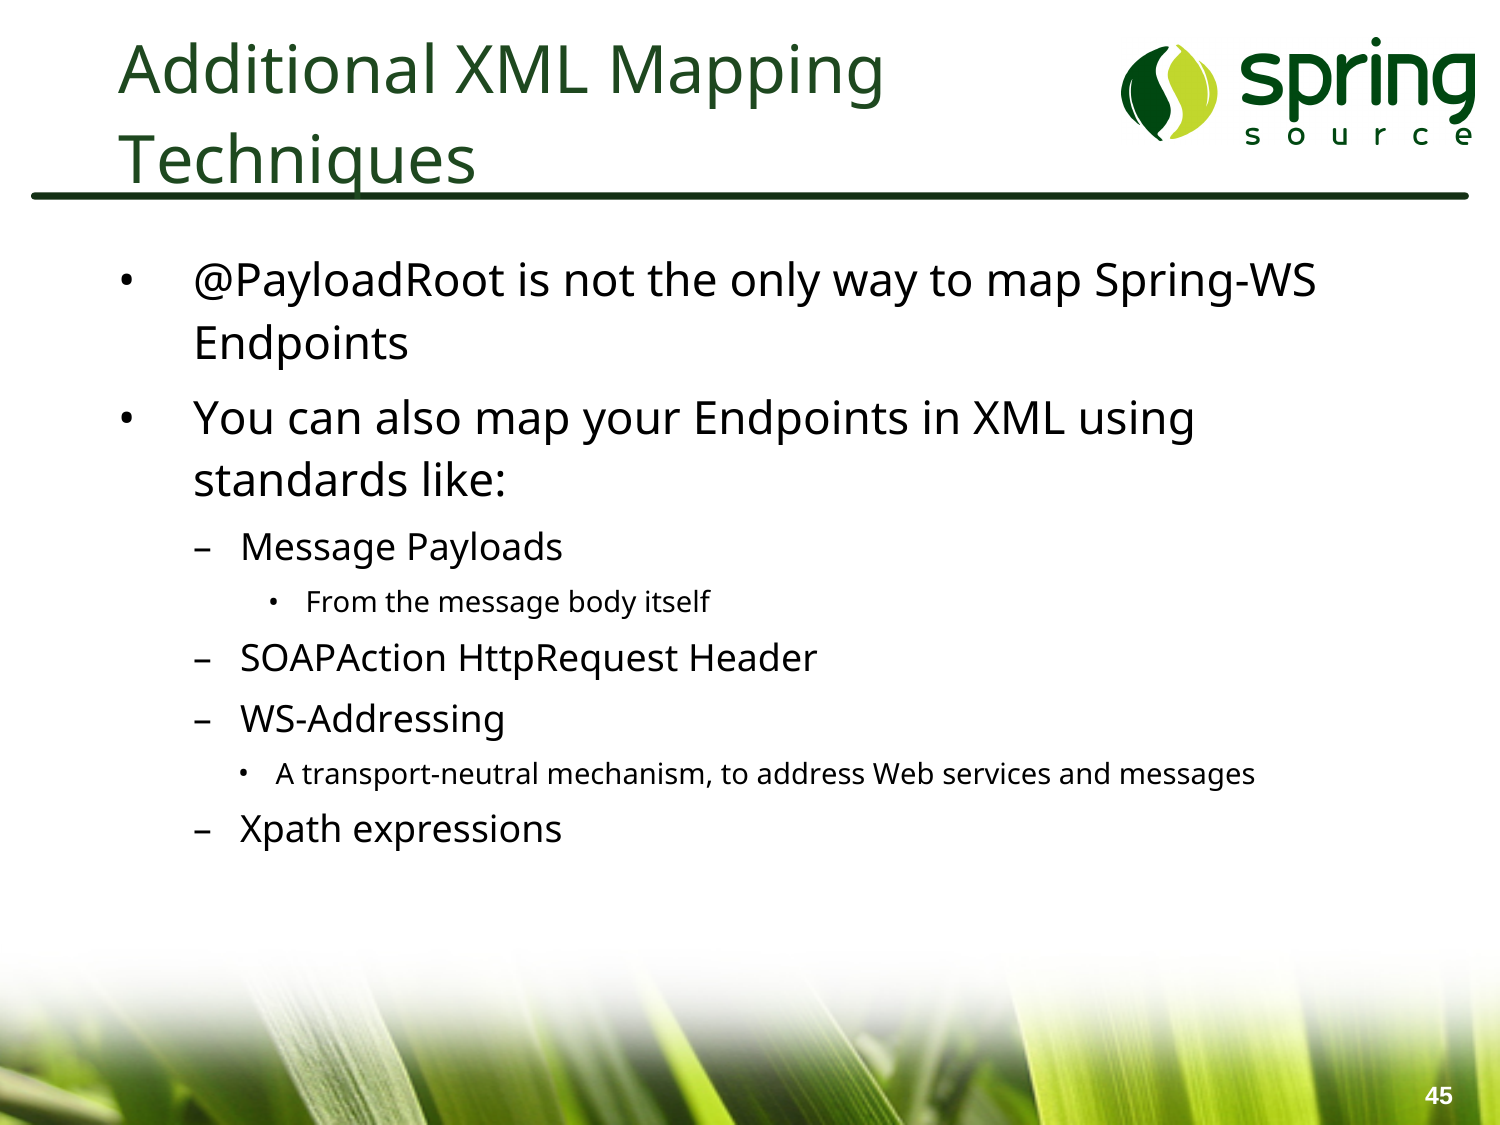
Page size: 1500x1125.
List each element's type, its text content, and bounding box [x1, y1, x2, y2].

title Additional XML Mapping Techniques [103, 14, 1136, 192]
picture [1136, 37, 1475, 145]
list @PayloadRoot is not the only way to map Spring-WS Endpoints You can also map your Endpoints in XML using standards like: Message Payloads From the message body itself SOAPAction HttpRequest Header WS-Addressing A transport-neutral mechanism, to address Web services and messages Xpath expressions [103, 239, 1395, 903]
picture [0, 944, 1500, 1125]
